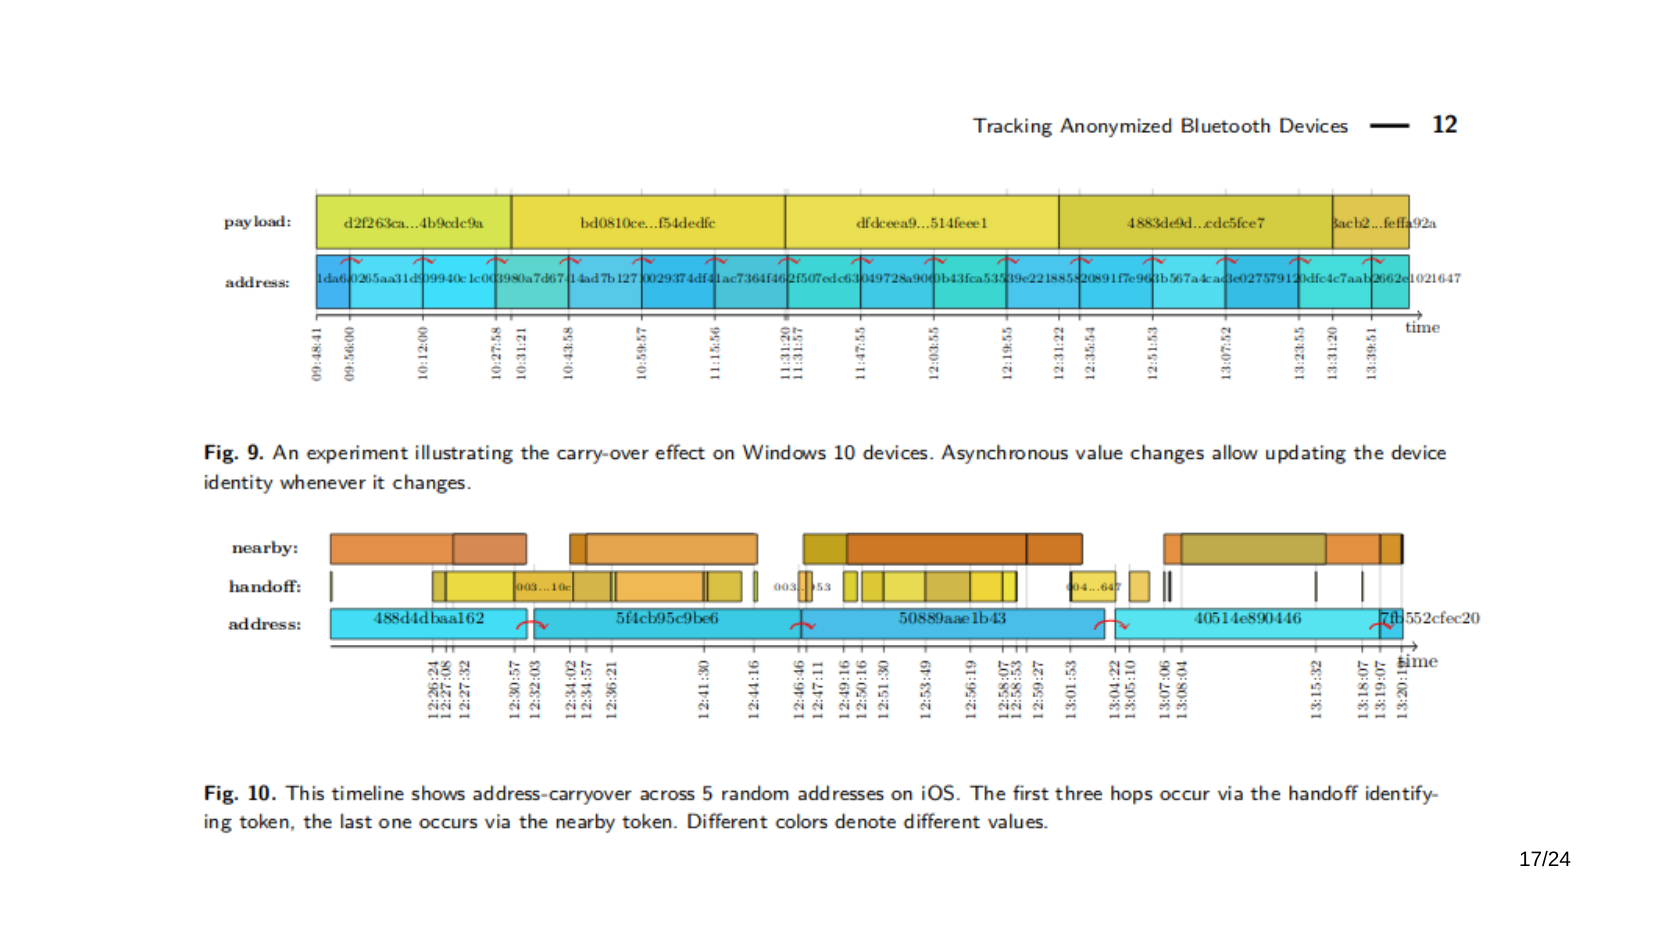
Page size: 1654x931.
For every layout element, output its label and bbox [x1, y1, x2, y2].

picture [135, 75, 1518, 855]
